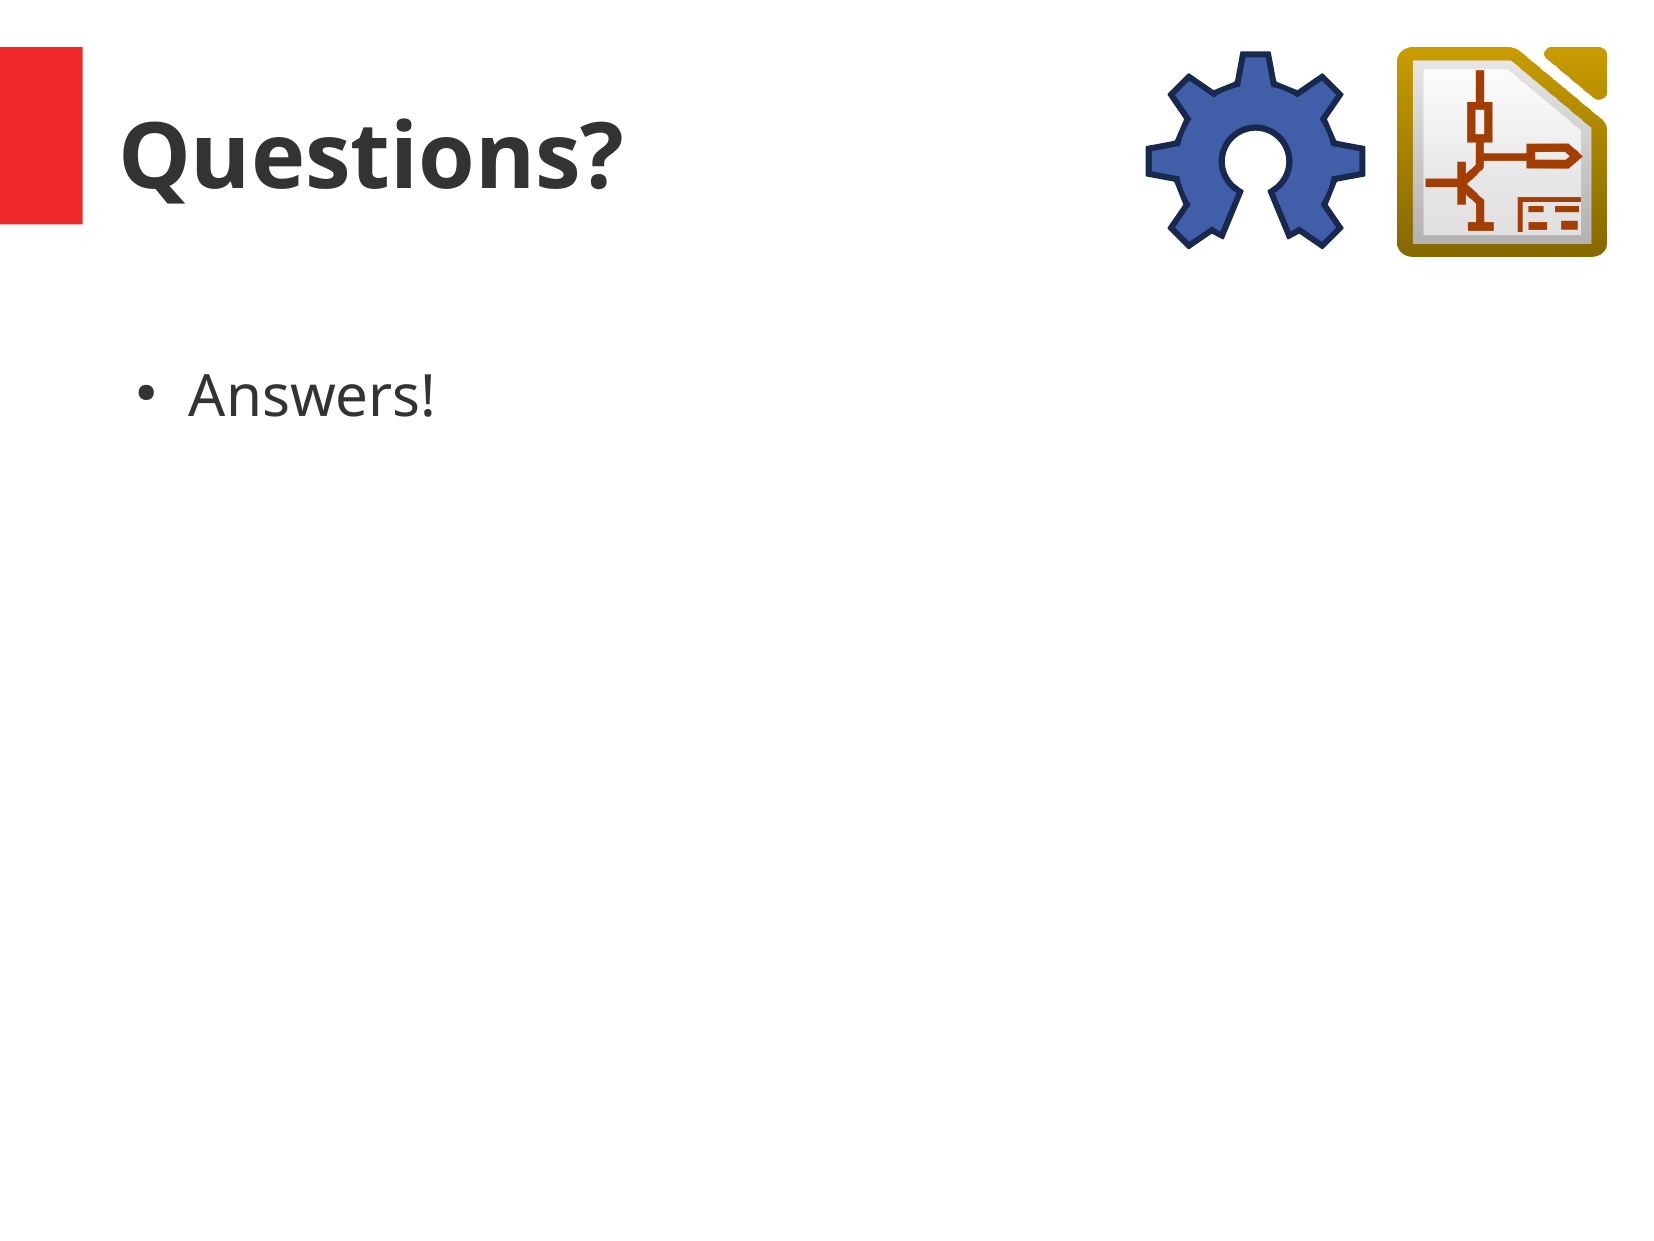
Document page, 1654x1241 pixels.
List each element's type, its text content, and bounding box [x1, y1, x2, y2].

list Answers! [118, 354, 1536, 1074]
picture [1397, 47, 1607, 257]
title Questions? [118, 49, 1123, 257]
